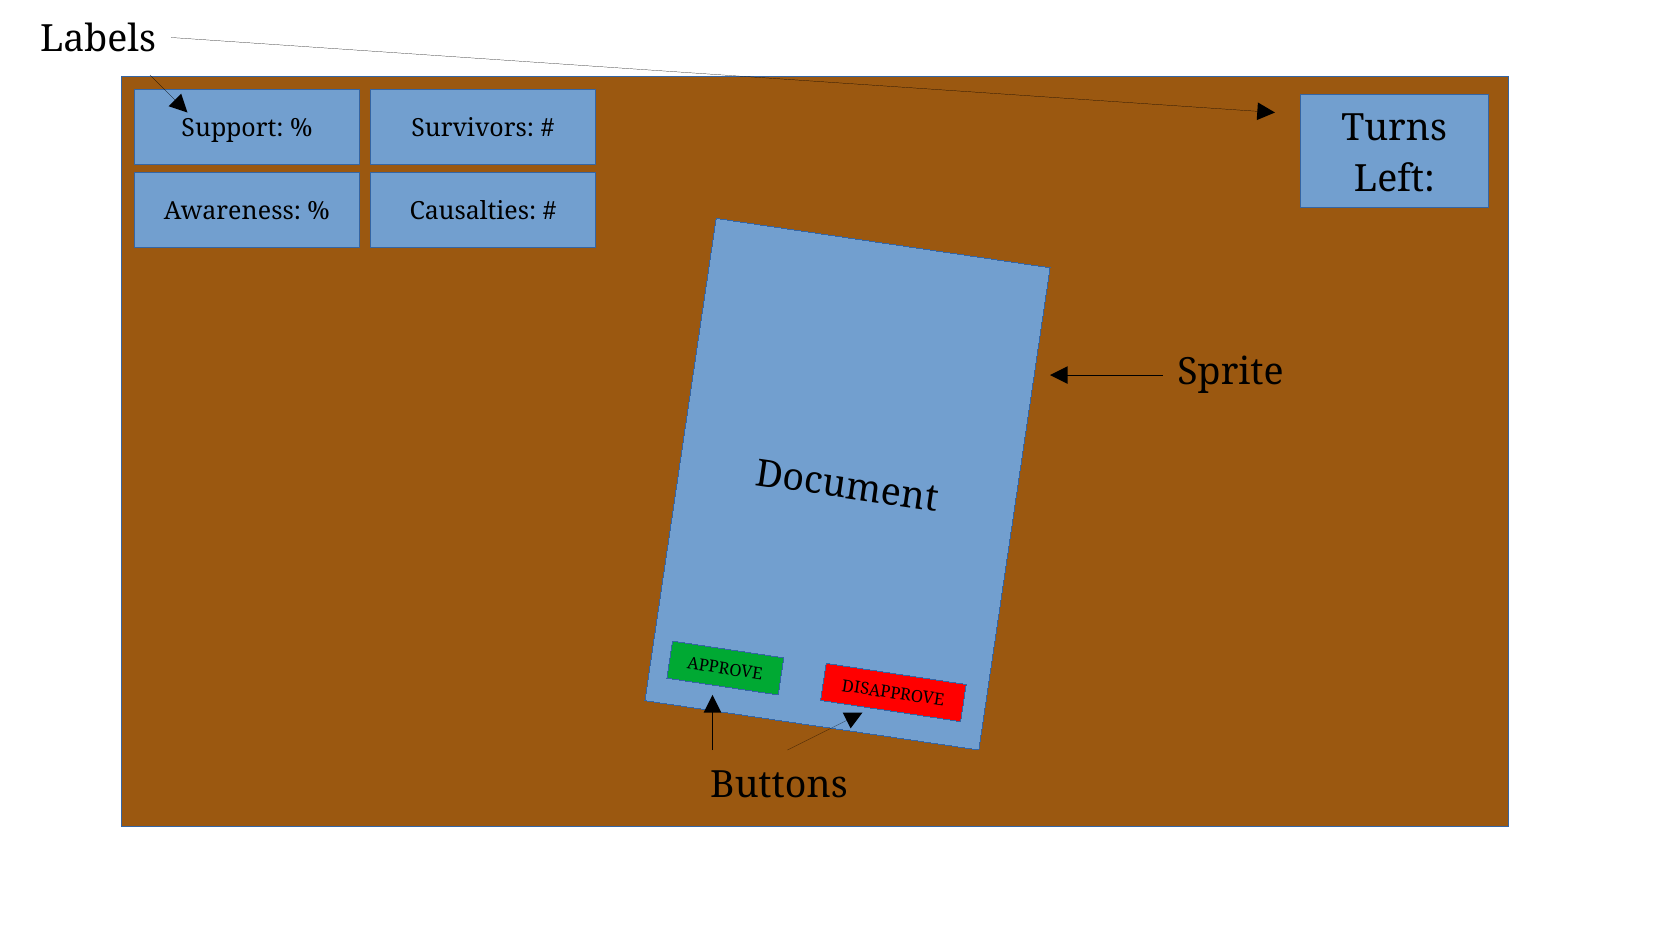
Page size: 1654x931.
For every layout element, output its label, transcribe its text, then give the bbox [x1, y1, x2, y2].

text_box APPROVE [666, 641, 784, 695]
text_box Survivors: # [370, 89, 596, 165]
text_box Awareness: % [134, 172, 360, 248]
text_box Sprite [1162, 337, 1351, 413]
text_box Causalties: # [370, 172, 596, 248]
text_box DISAPPROVE [820, 663, 967, 722]
text_box Buttons [695, 750, 863, 816]
text_box Document [644, 218, 1051, 750]
text_box Support: % [134, 89, 360, 165]
text_box Turns Left: [1300, 94, 1489, 208]
text_box Labels [25, 4, 172, 70]
text_box [121, 76, 1509, 827]
